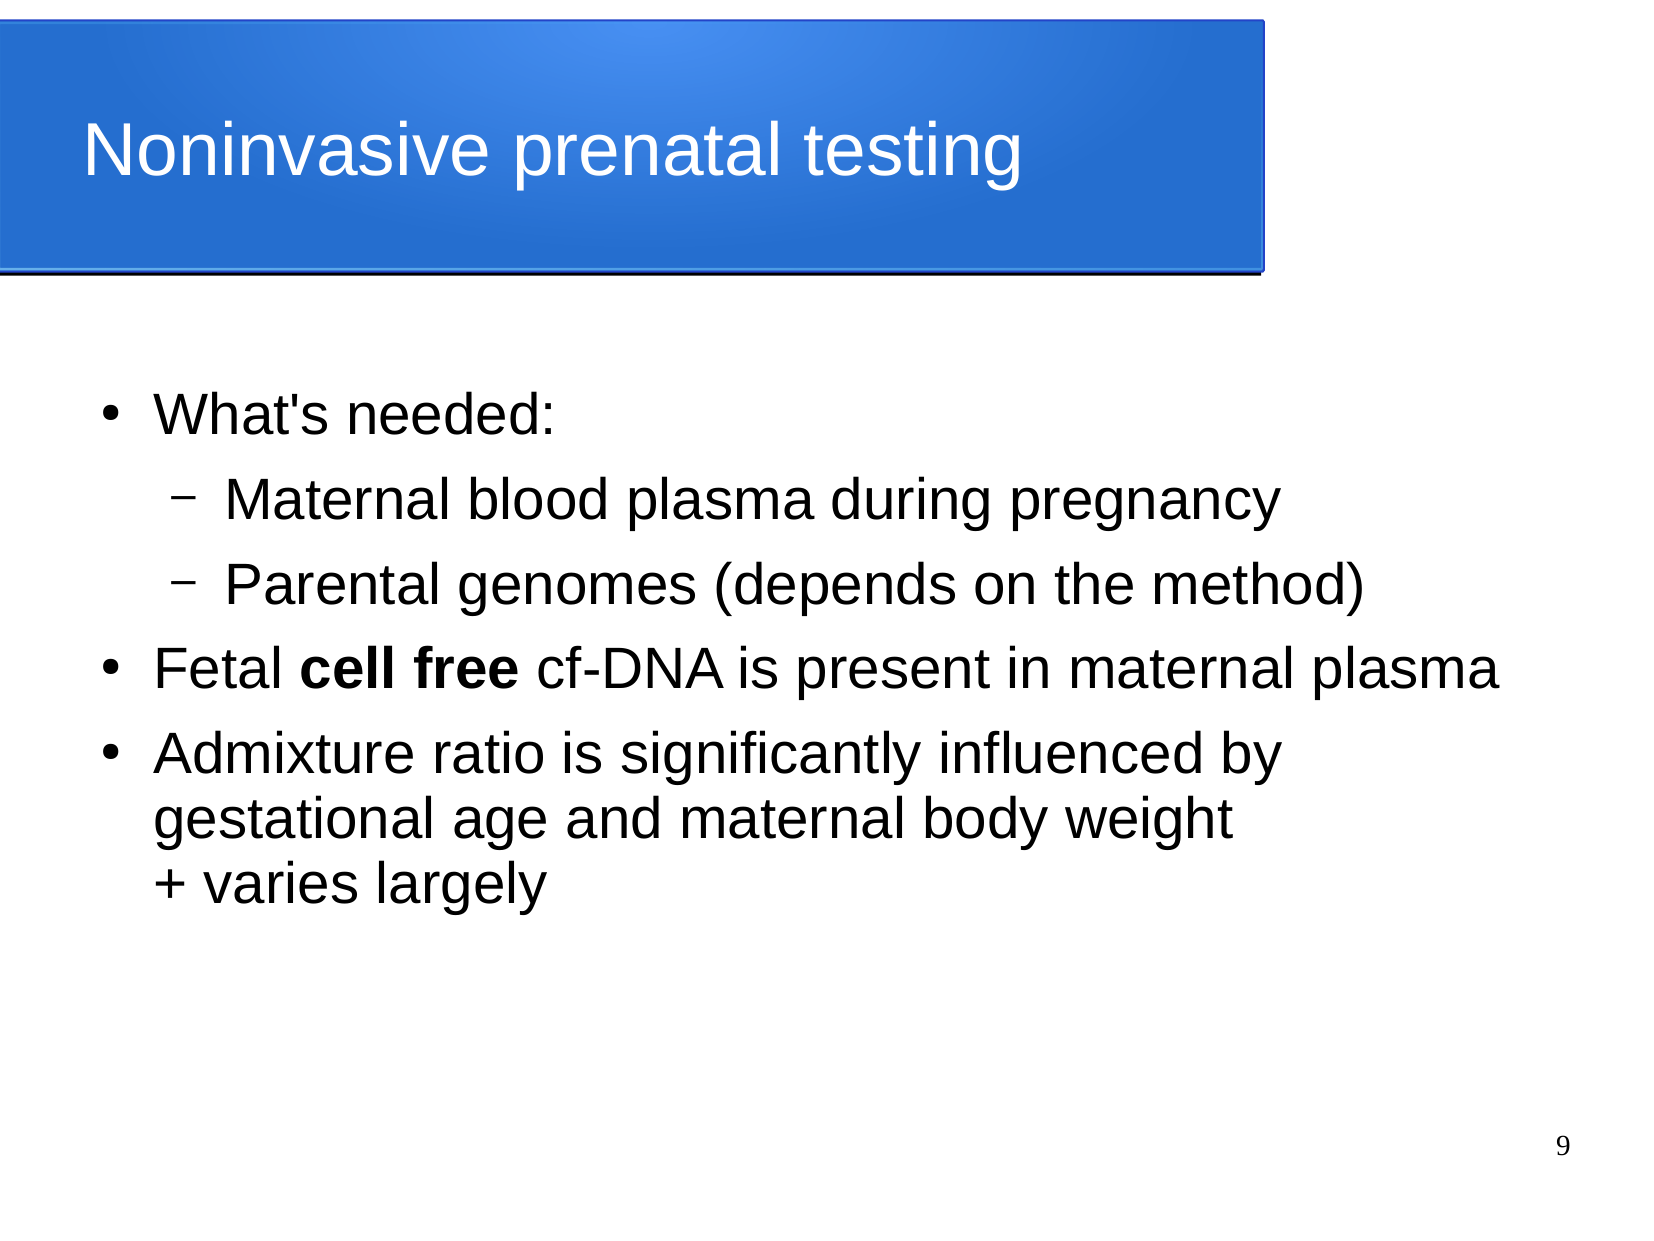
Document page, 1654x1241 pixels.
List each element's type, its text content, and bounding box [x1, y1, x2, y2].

list What's needed: Maternal blood plasma during pregnancy Parental genomes (depends on the method) Fetal cell free cf-DNA is present in maternal plasma Admixture ratio is significantly influenced by gestational age and maternal body weight + varies largely [82, 381, 1571, 1102]
title Noninvasive prenatal testing [82, 47, 1235, 252]
